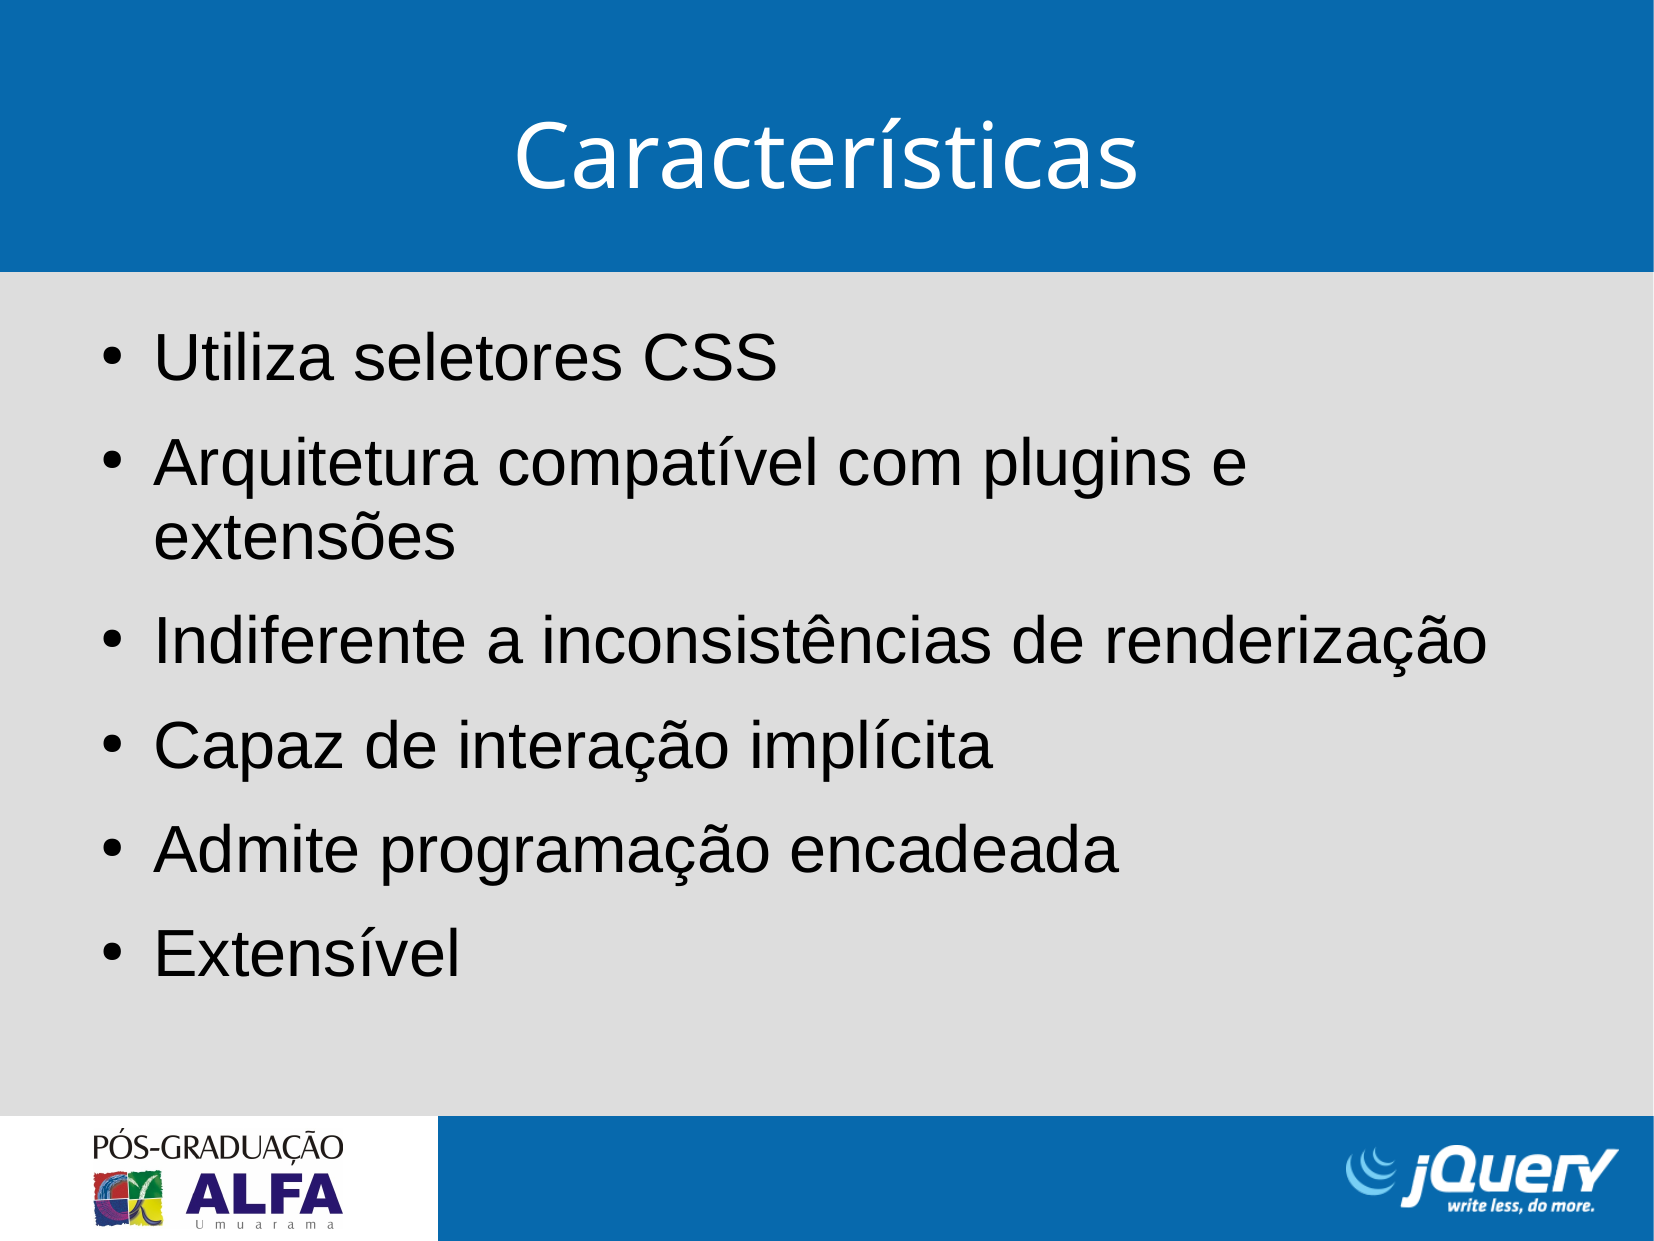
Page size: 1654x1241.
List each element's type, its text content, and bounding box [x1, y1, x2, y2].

picture [0, 0, 1654, 272]
picture [93, 1128, 343, 1229]
picture [438, 1116, 1654, 1241]
list Utiliza seletores CSS Arquitetura compatível com plugins e extensões Indiferente a inconsistências de renderização Capaz de interação implícita Admite programação encadeada Extensível [82, 320, 1571, 1040]
title Características [82, 49, 1571, 257]
